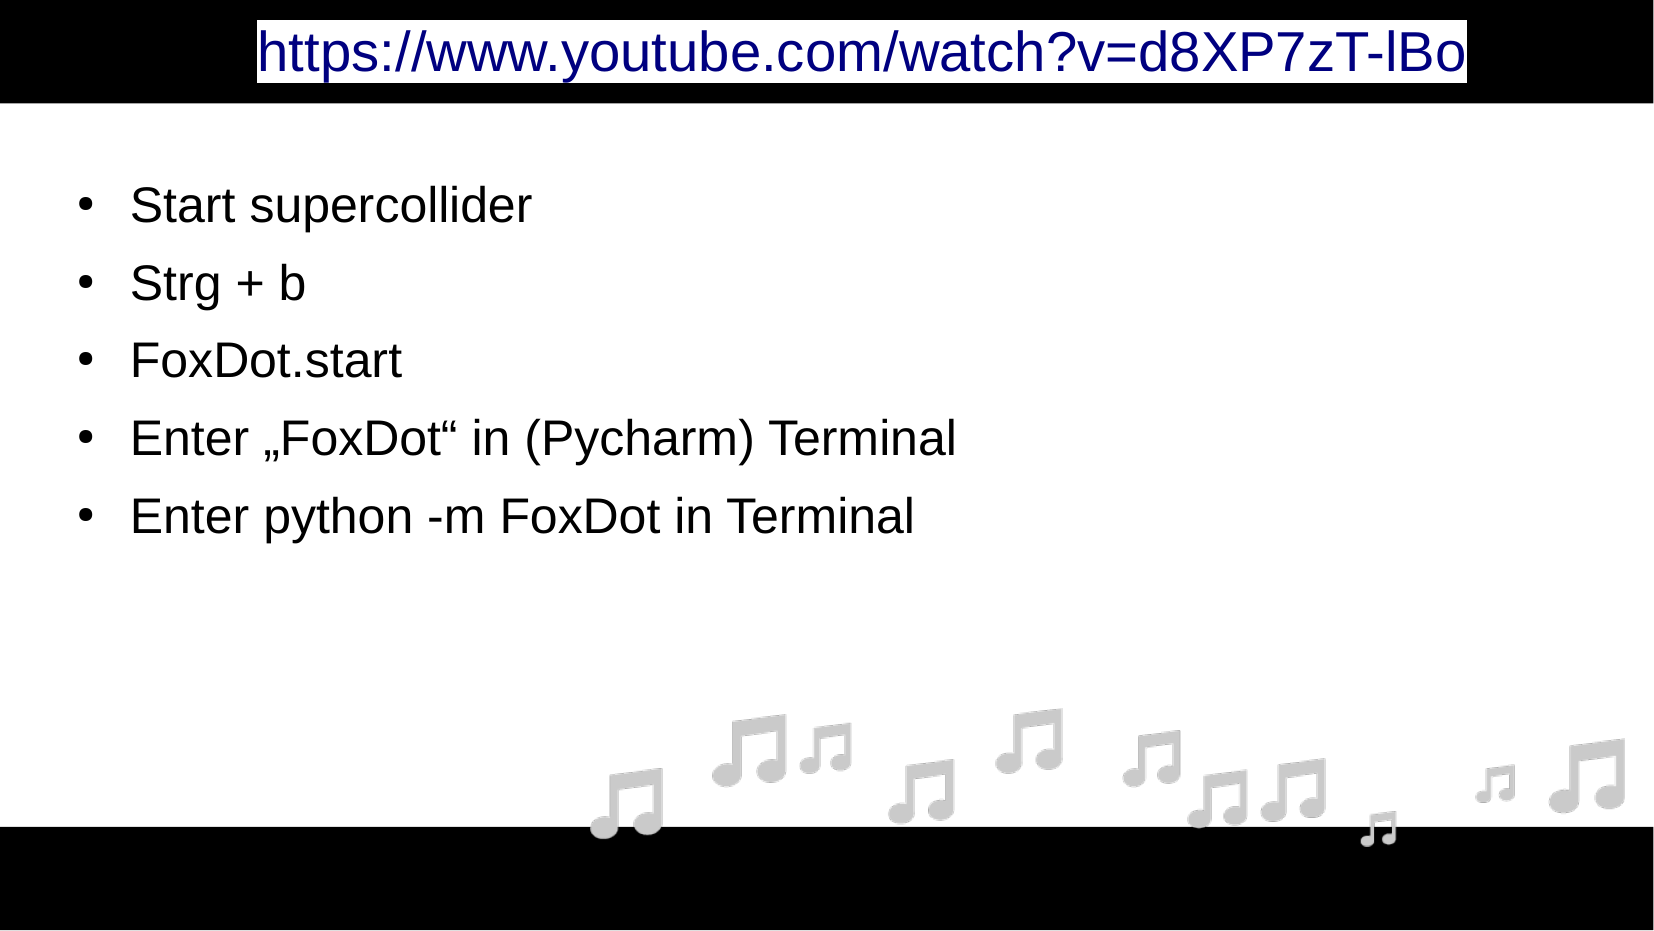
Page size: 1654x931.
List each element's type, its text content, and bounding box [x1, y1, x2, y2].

title https://www.youtube.com/watch?v=d8XP7zT-lBo [59, 6, 1595, 98]
list Start supercollider Strg + b FoxDot.start Enter „FoxDot“ in (Pycharm) Terminal Enter python -m FoxDot in Terminal [59, 177, 1595, 768]
